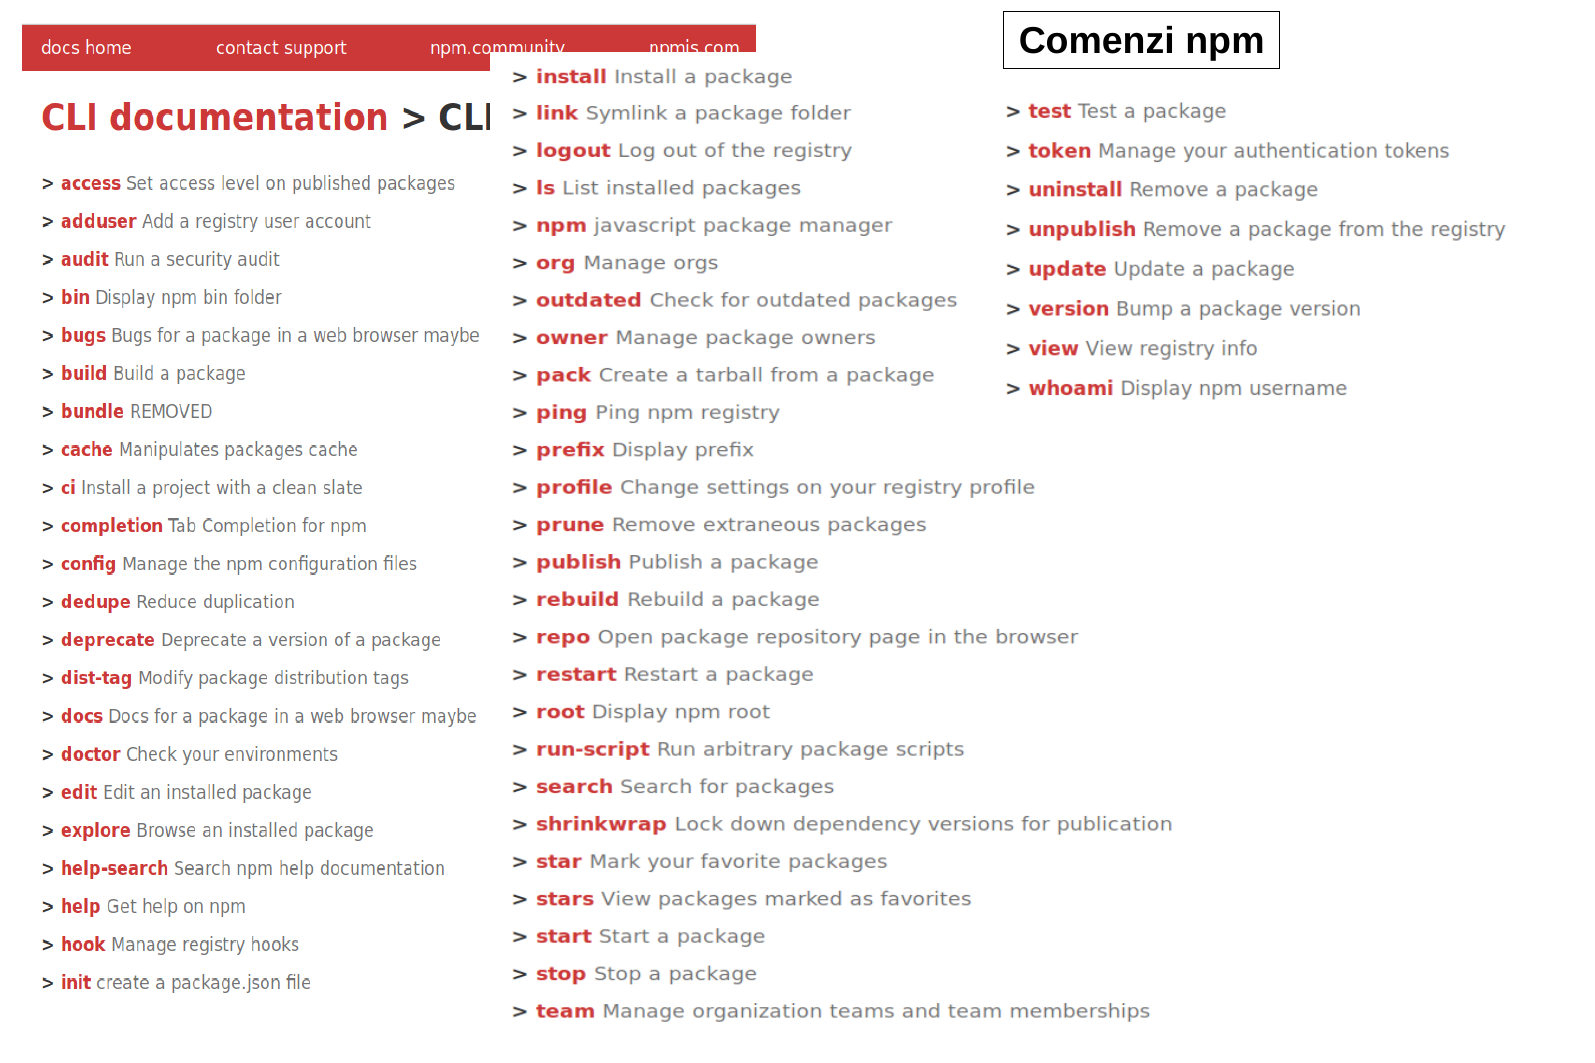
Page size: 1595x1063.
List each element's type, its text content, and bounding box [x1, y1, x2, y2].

text_box Comenzi npm [1003, 11, 1280, 69]
picture [22, 23, 1548, 1028]
